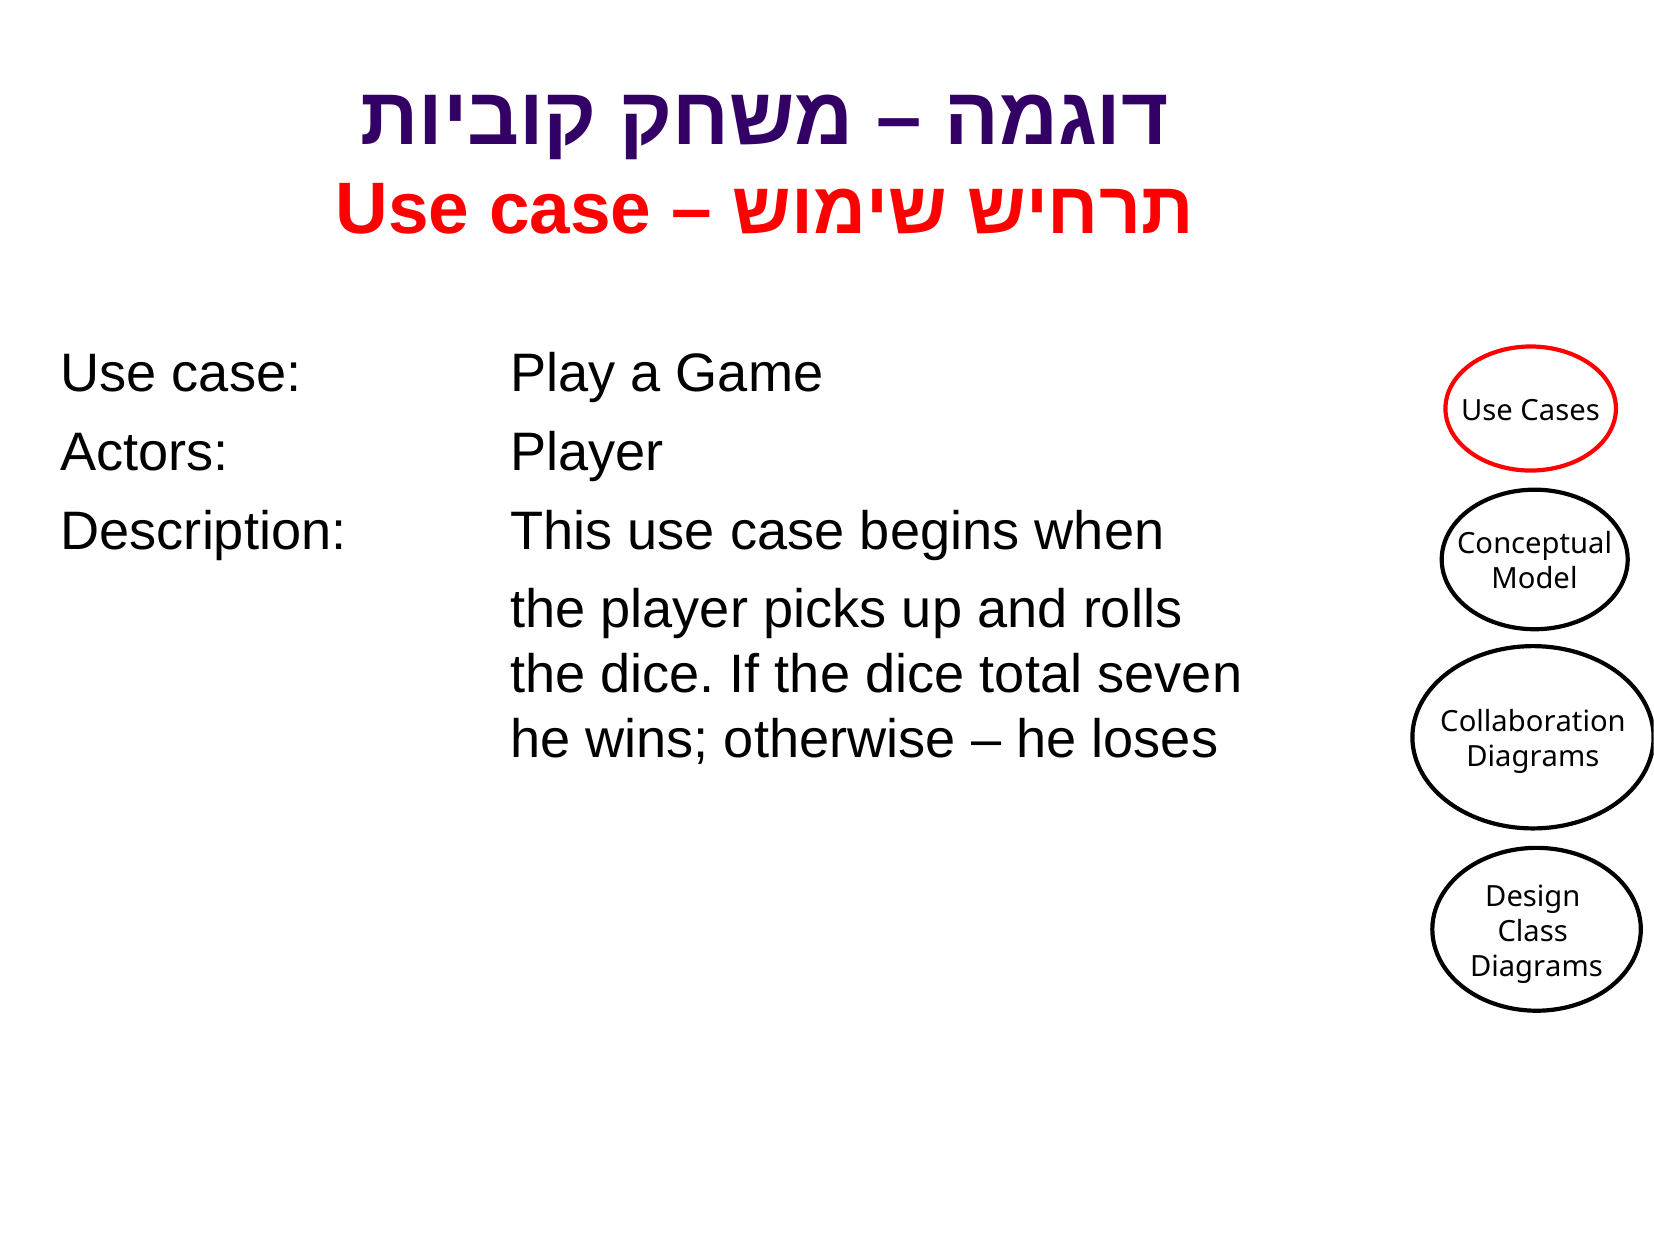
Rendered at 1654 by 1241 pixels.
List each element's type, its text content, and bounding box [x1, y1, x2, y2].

title דוגמה – משחק קוביות Use case – תרחיש שימוש [82, 22, 1447, 257]
list Use case: Play a Game Actors: Player Description: This use case begins when the player picks up and rolls the dice. If the dice total seven he wins; otherwise – he loses [45, 330, 1534, 1128]
text_box Design Class Diagrams [1432, 847, 1641, 1011]
text_box Conceptual Model [1441, 489, 1628, 630]
text_box Collaboration Diagrams [1412, 646, 1654, 829]
text_box Use Cases [1445, 346, 1616, 471]
